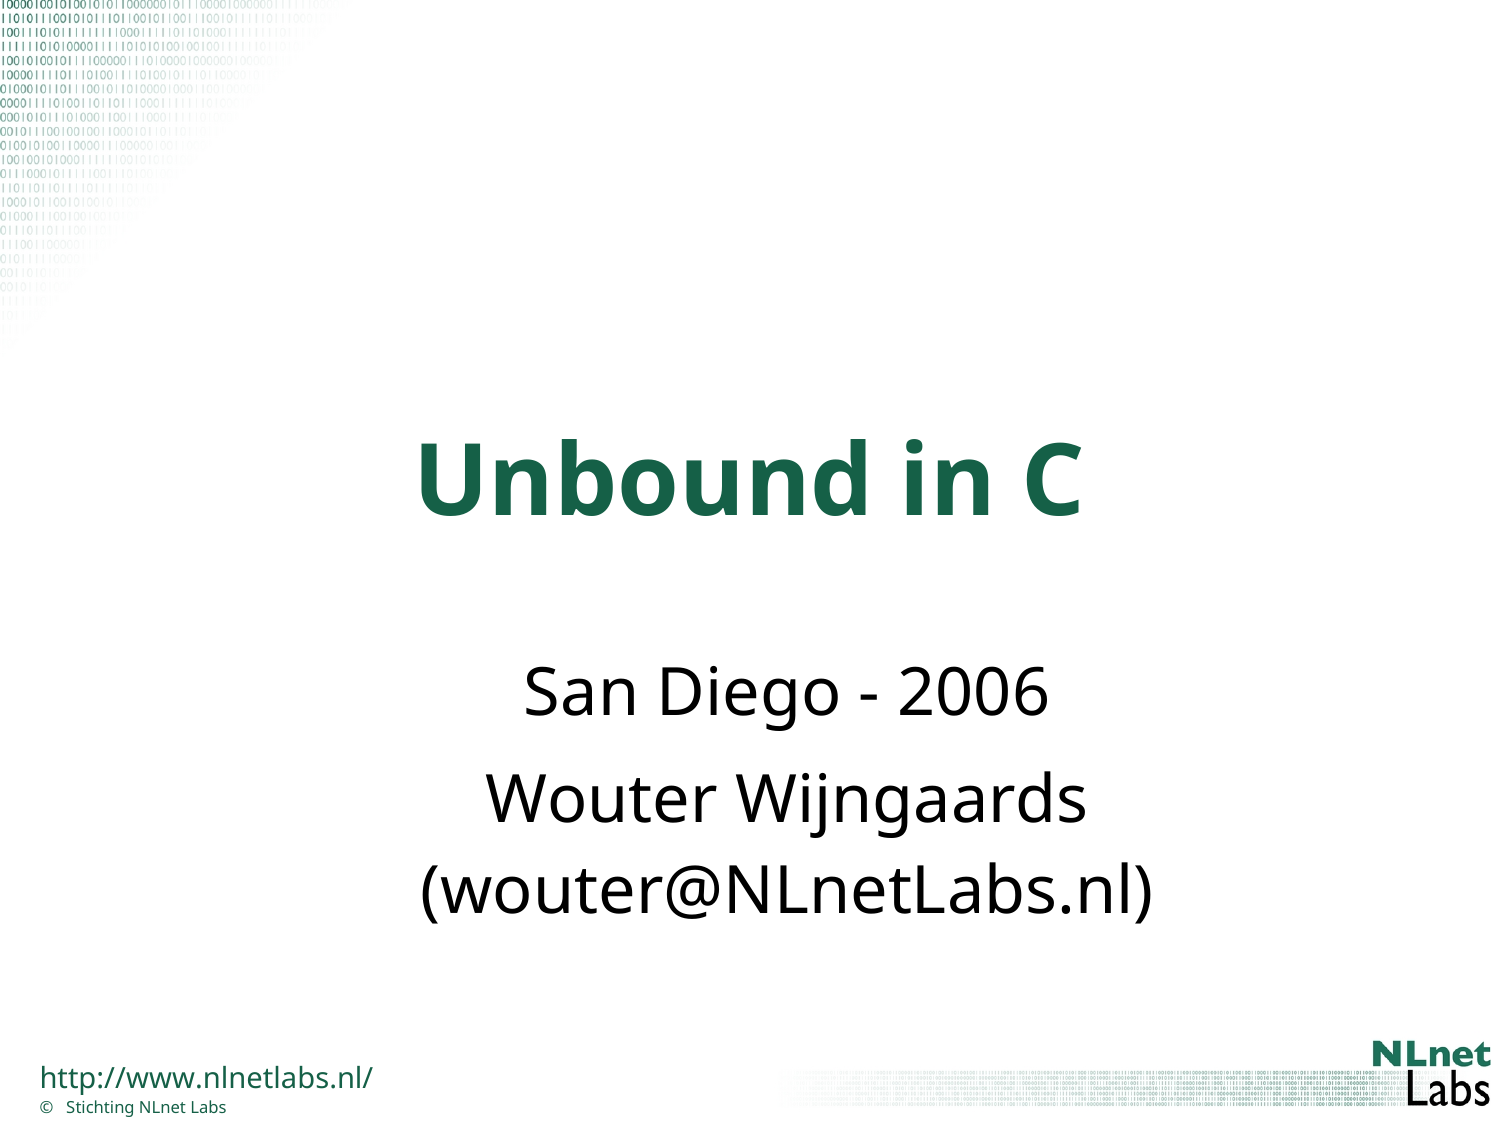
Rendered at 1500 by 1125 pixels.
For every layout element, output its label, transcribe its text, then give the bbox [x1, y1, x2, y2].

picture [774, 1031, 1491, 1117]
text_box San Diego - 2006 Wouter Wijngaards (wouter@NLnetLabs.nl) [225, 644, 1276, 933]
title Unbound in C [112, 382, 1388, 570]
picture [0, 0, 363, 362]
